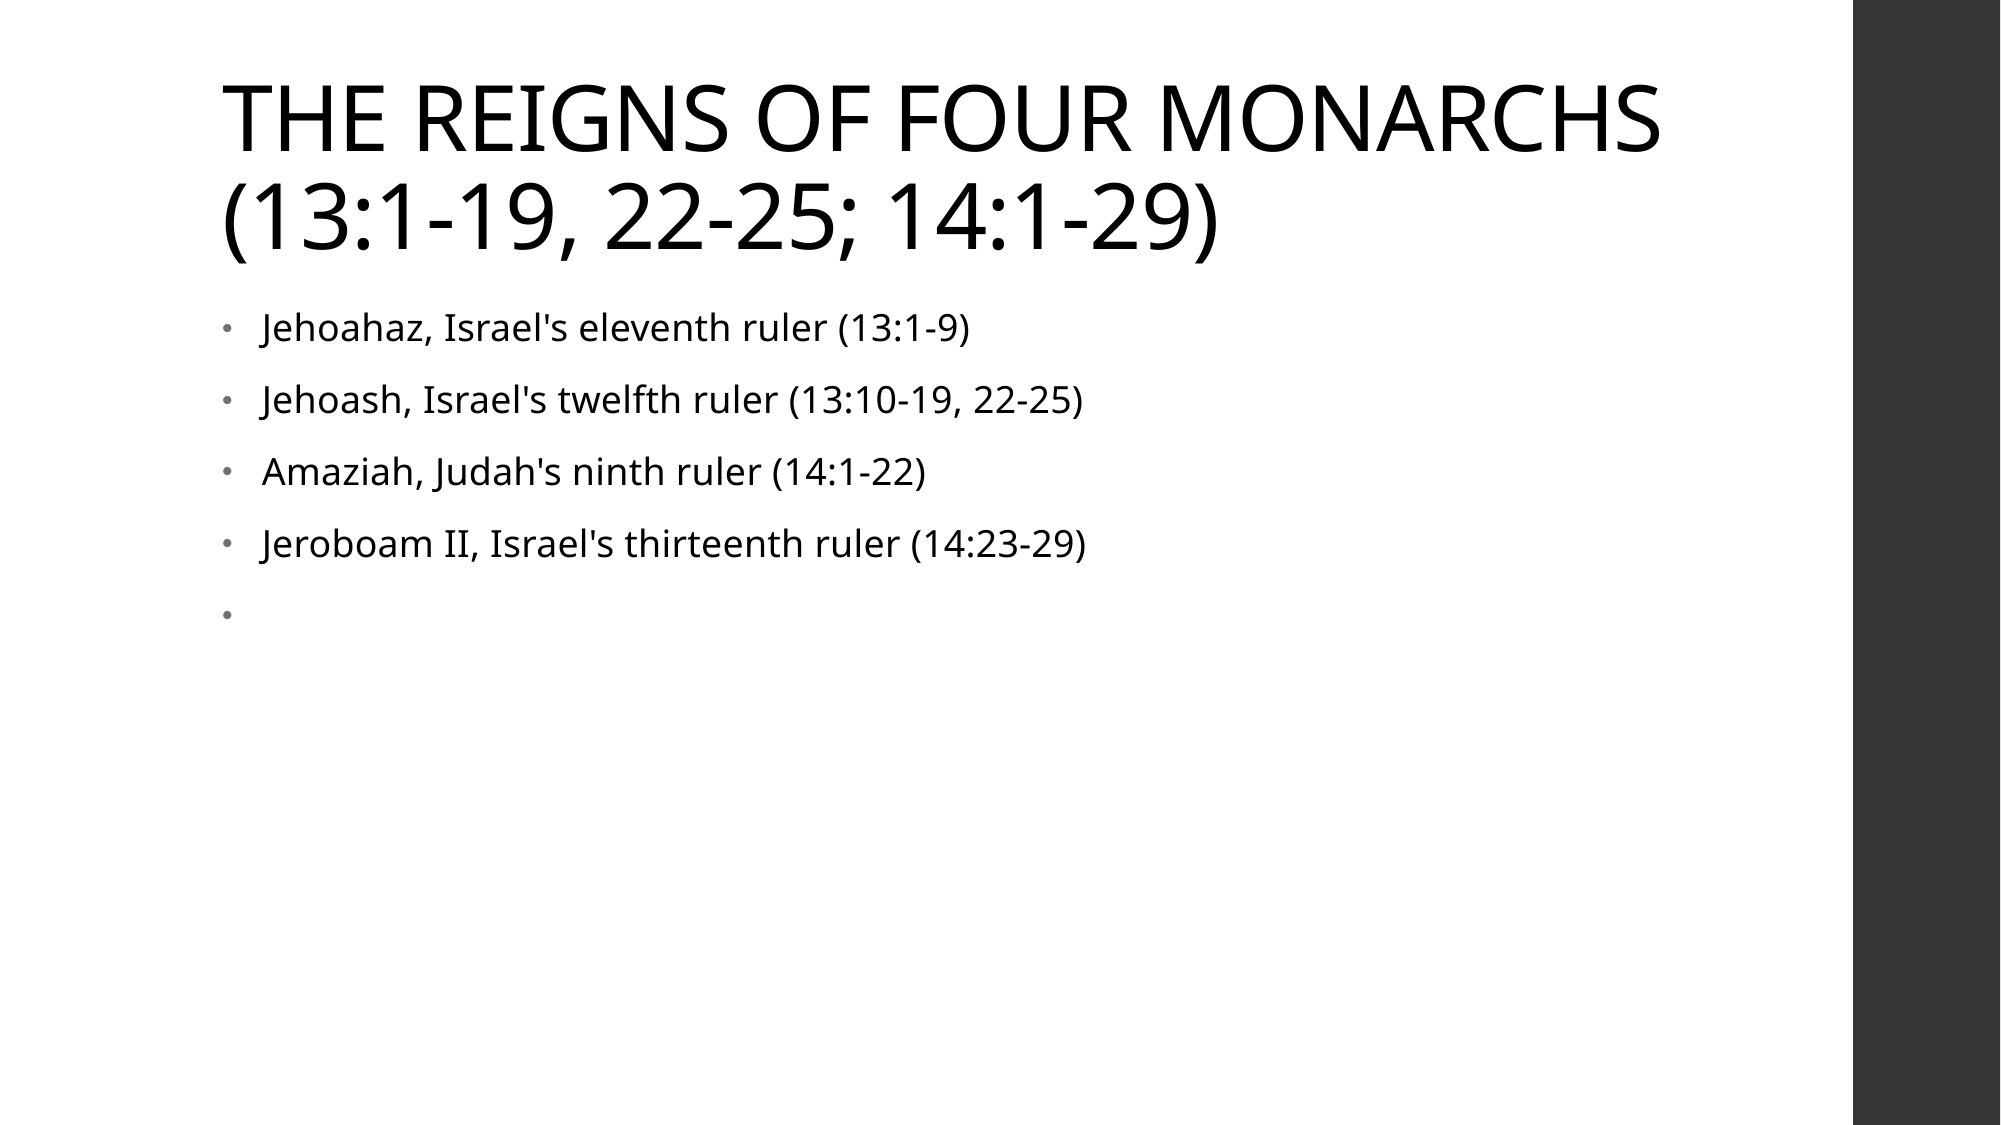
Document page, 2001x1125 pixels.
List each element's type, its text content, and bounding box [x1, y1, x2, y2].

title THE REIGNS OF FOUR MONARCHS (13:1-19, 22-25; 14:1-29) [206, 60, 1797, 278]
list Jehoahaz, Israel's eleventh ruler (13:1-9) Jehoash, Israel's twelfth ruler (13:10-19, 22-25) Amaziah, Judah's ninth ruler (14:1-22) Jeroboam II, Israel's thirteenth ruler (14:23-29) [206, 299, 1617, 1014]
